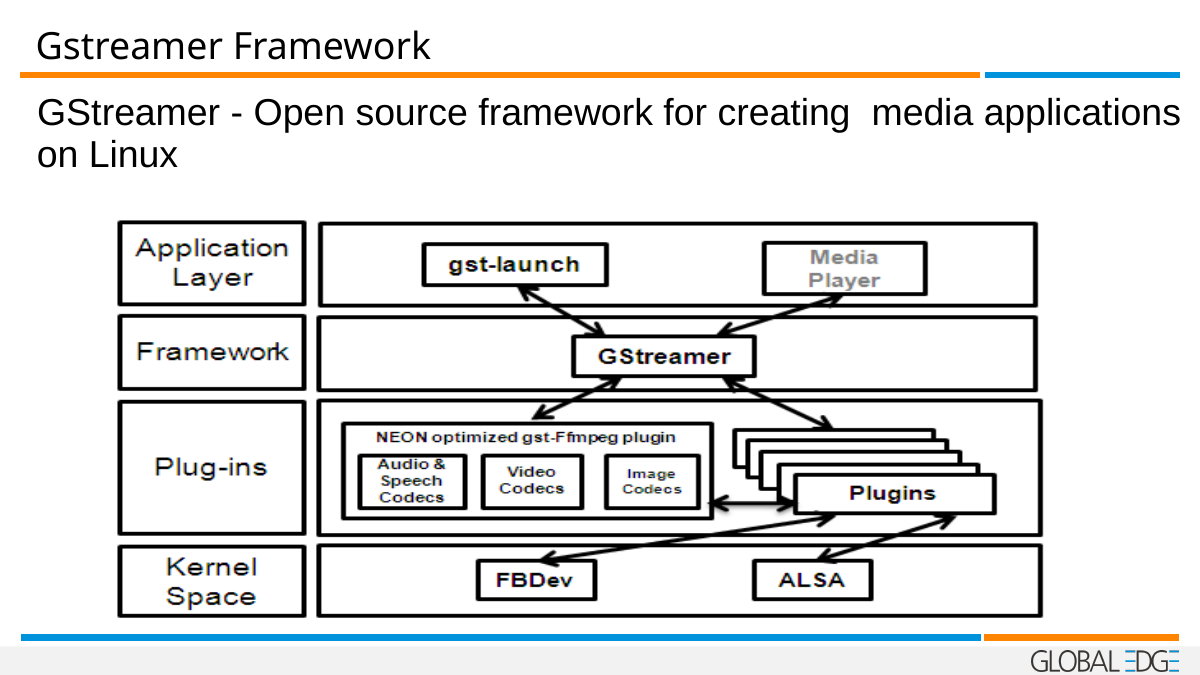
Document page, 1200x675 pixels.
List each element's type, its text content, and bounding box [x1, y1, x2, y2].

picture [1031, 650, 1179, 672]
title Gstreamer Framework [24, 18, 1200, 71]
picture [103, 209, 1058, 632]
text_box GStreamer - Open source framework for creating media applications on Linux [1, 84, 1199, 633]
